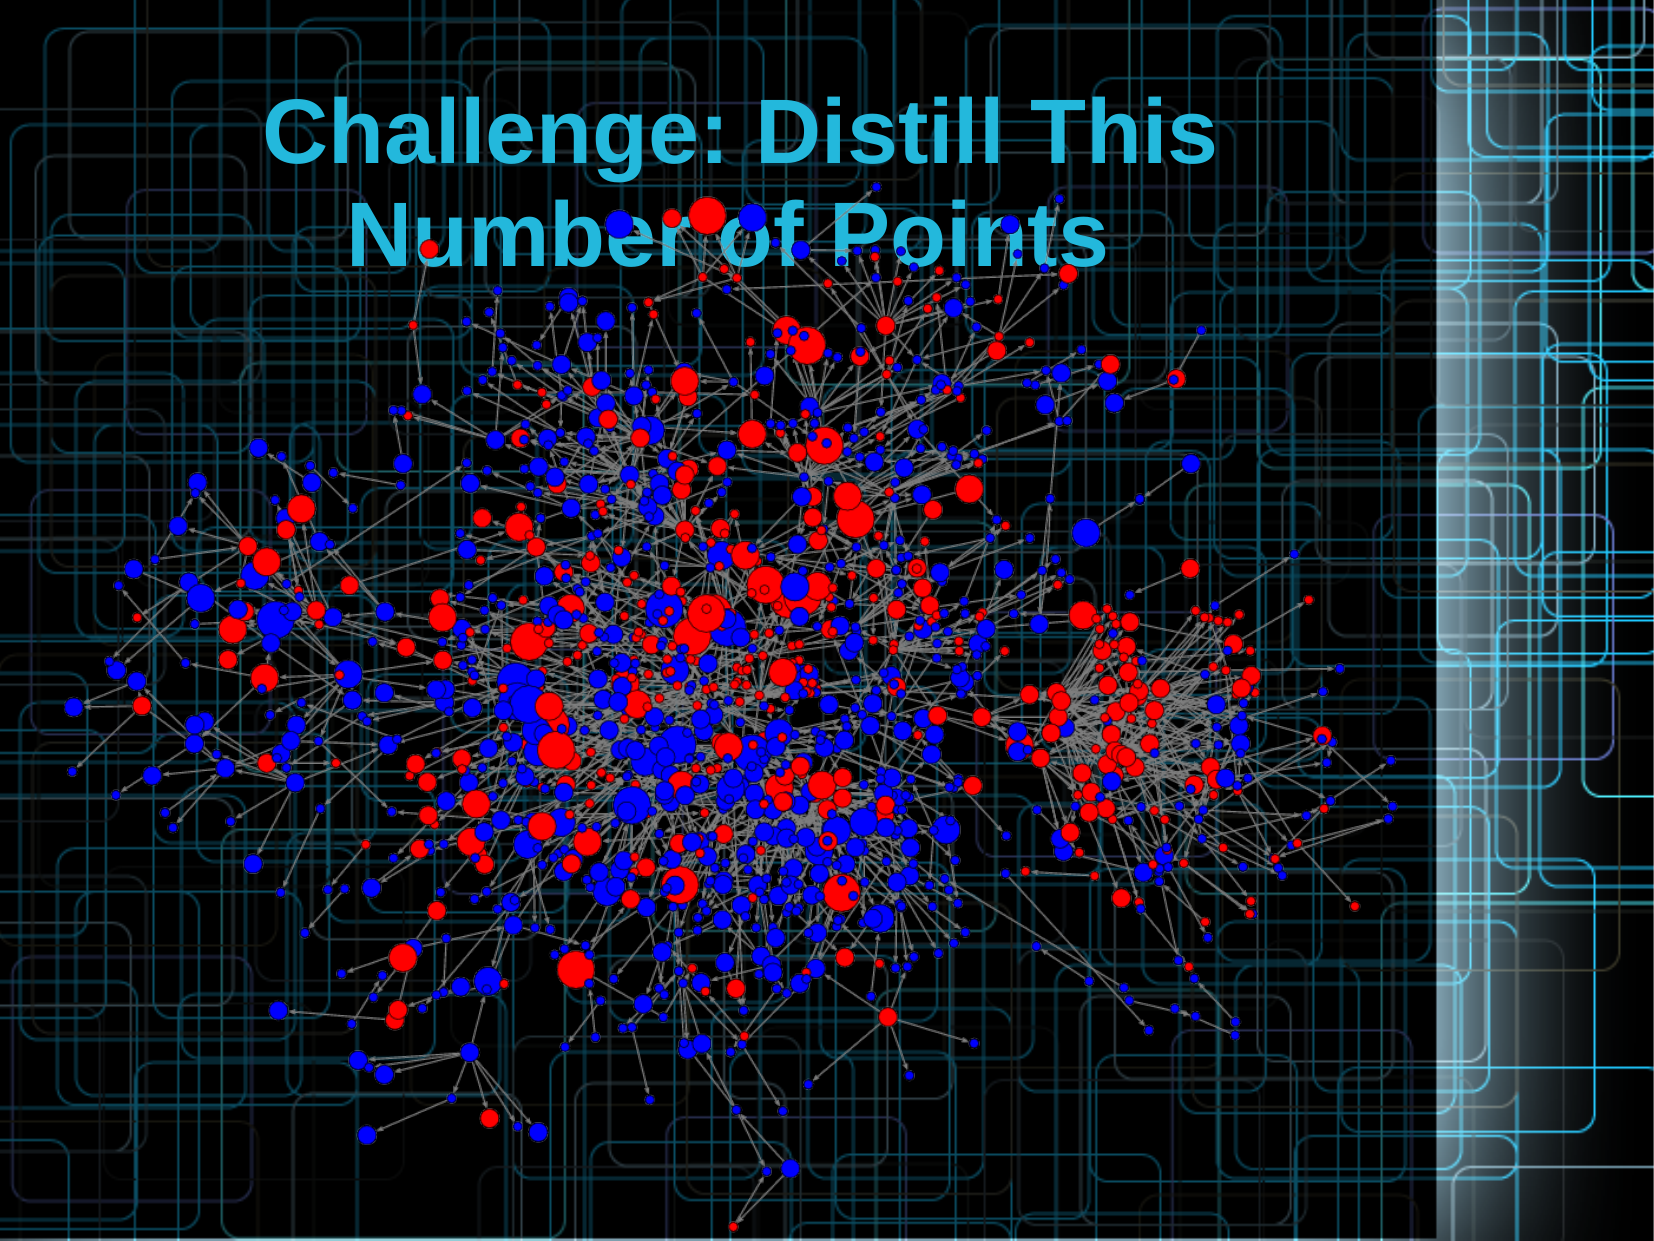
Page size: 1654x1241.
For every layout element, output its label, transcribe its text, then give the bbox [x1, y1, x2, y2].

title Challenge: Distill This Number of Points [88, 80, 1394, 88]
picture [0, 0, 1654, 1241]
